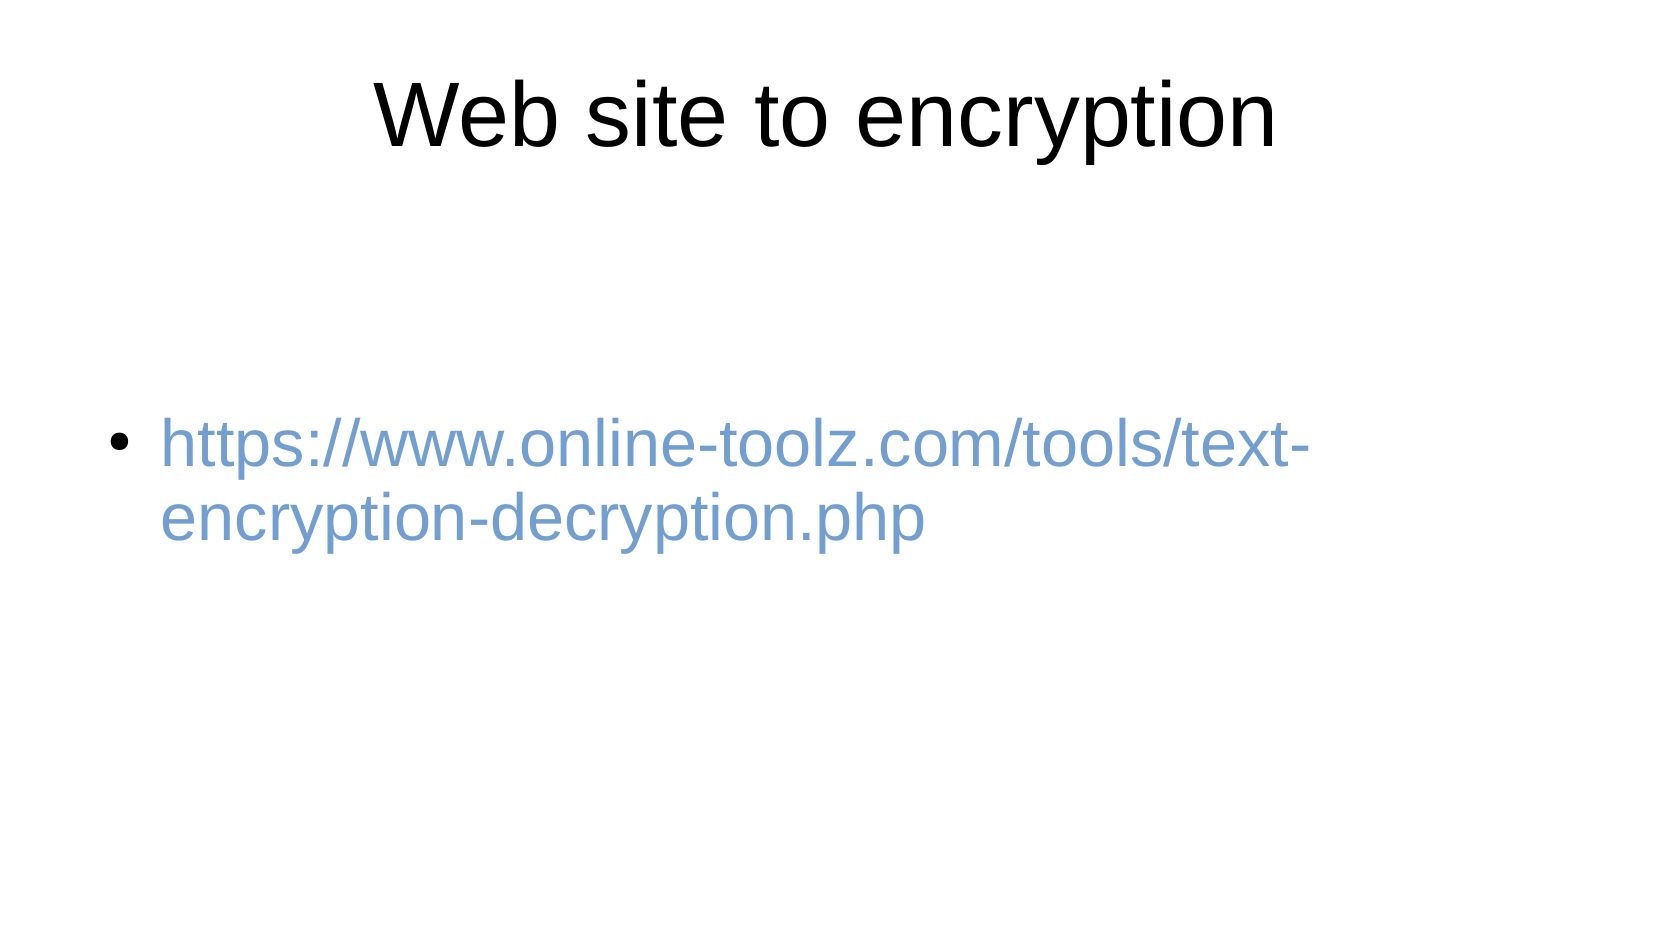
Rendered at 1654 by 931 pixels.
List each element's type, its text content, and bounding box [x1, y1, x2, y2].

list https://www.online-toolz.com/tools/text-encryption-decryption.php [90, 405, 1579, 931]
title Web site to encryption [82, 37, 1571, 193]
